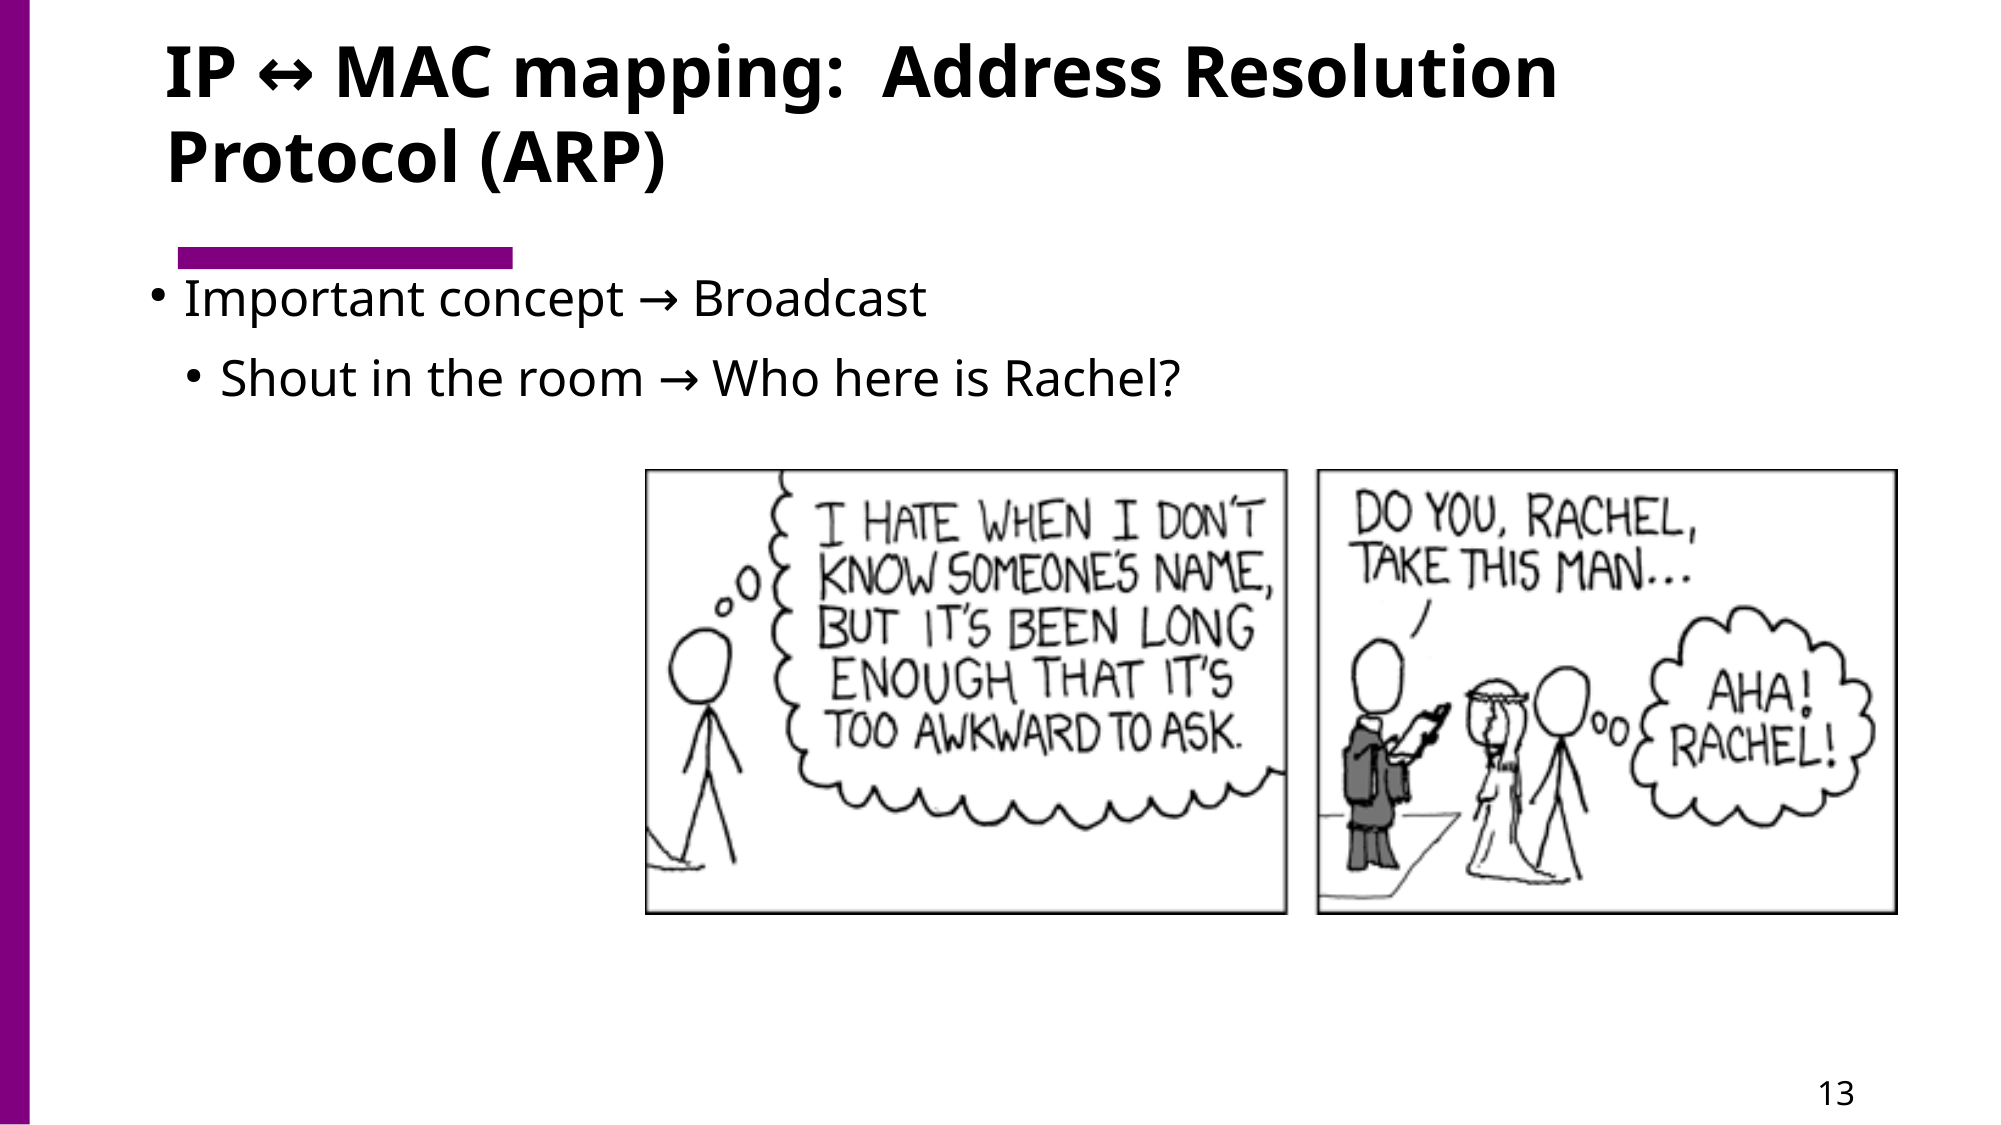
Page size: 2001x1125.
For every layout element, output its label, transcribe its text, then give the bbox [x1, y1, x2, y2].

text_box IP ↔ MAC mapping: Address Resolution Protocol (ARP) [151, 0, 1849, 212]
text_box Important concept → Broadcast Shout in the room → Who here is Rachel? [63, 255, 1921, 1087]
picture [645, 469, 1898, 916]
